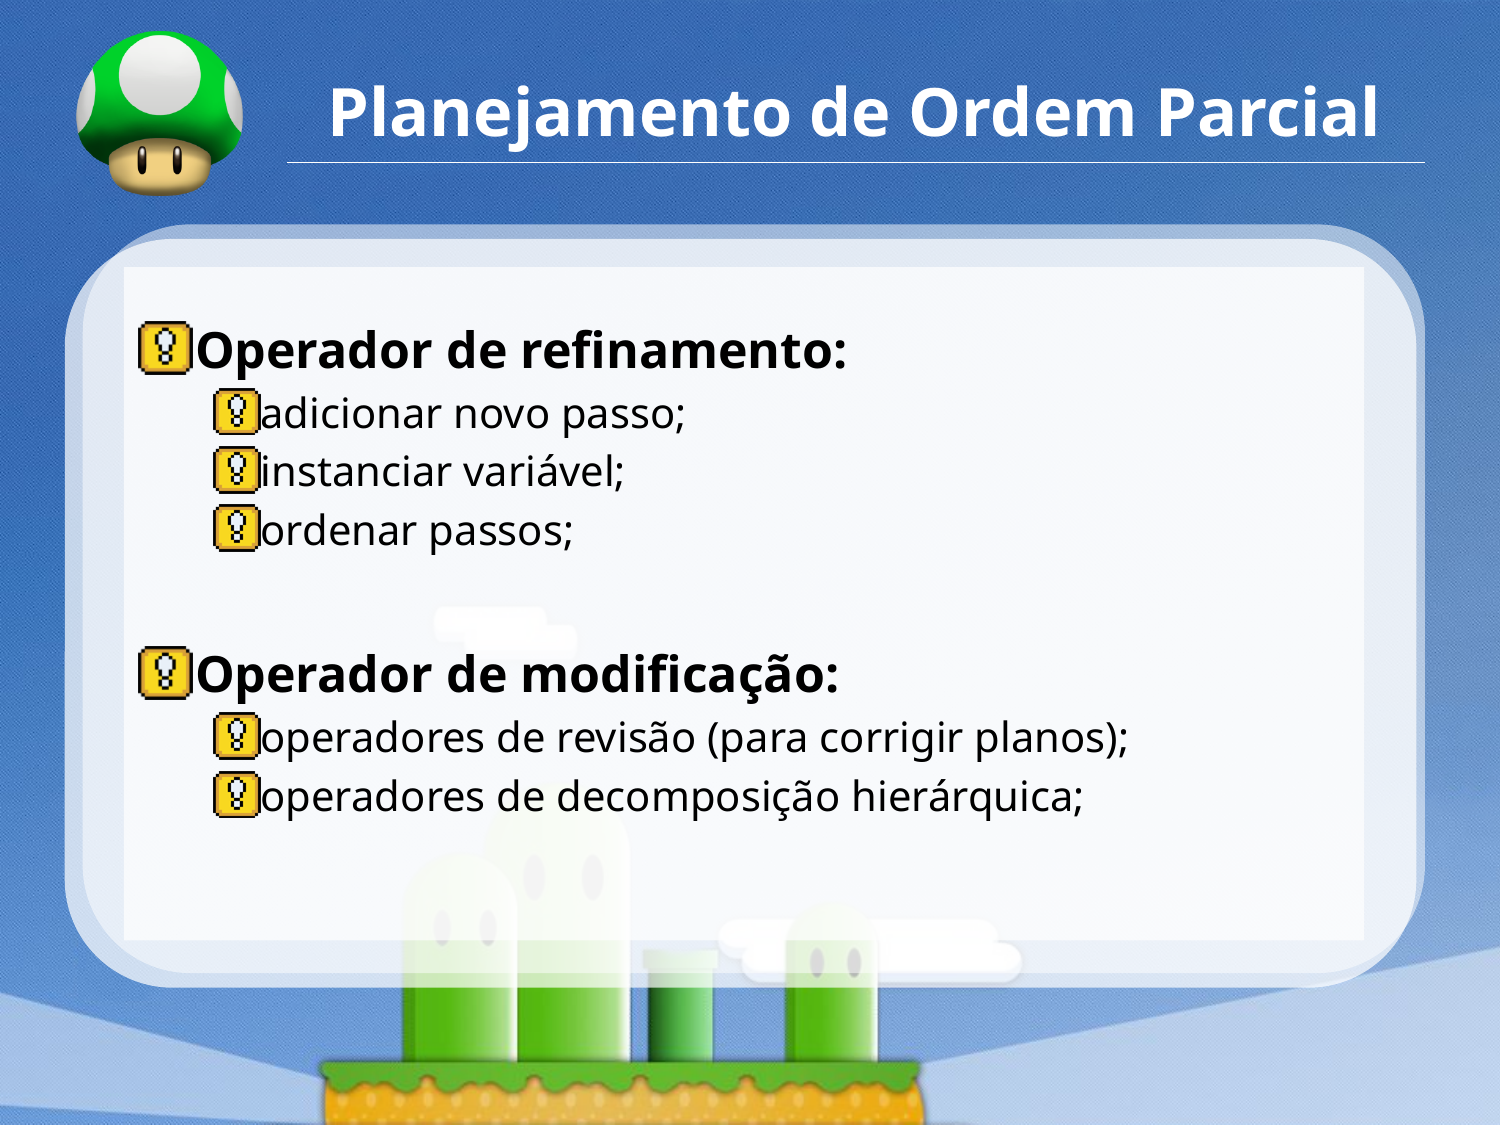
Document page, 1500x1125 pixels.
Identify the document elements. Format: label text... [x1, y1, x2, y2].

title Planejamento de Ordem Parcial [312, 37, 1425, 183]
list Operador de refinamento: adicionar novo passo; instanciar variável; ordenar passos; Operador de modificação: operadores de revisão (para corrigir planos); operadores de decomposição hierárquica; [123, 267, 1365, 941]
picture [0, 0, 1500, 1125]
